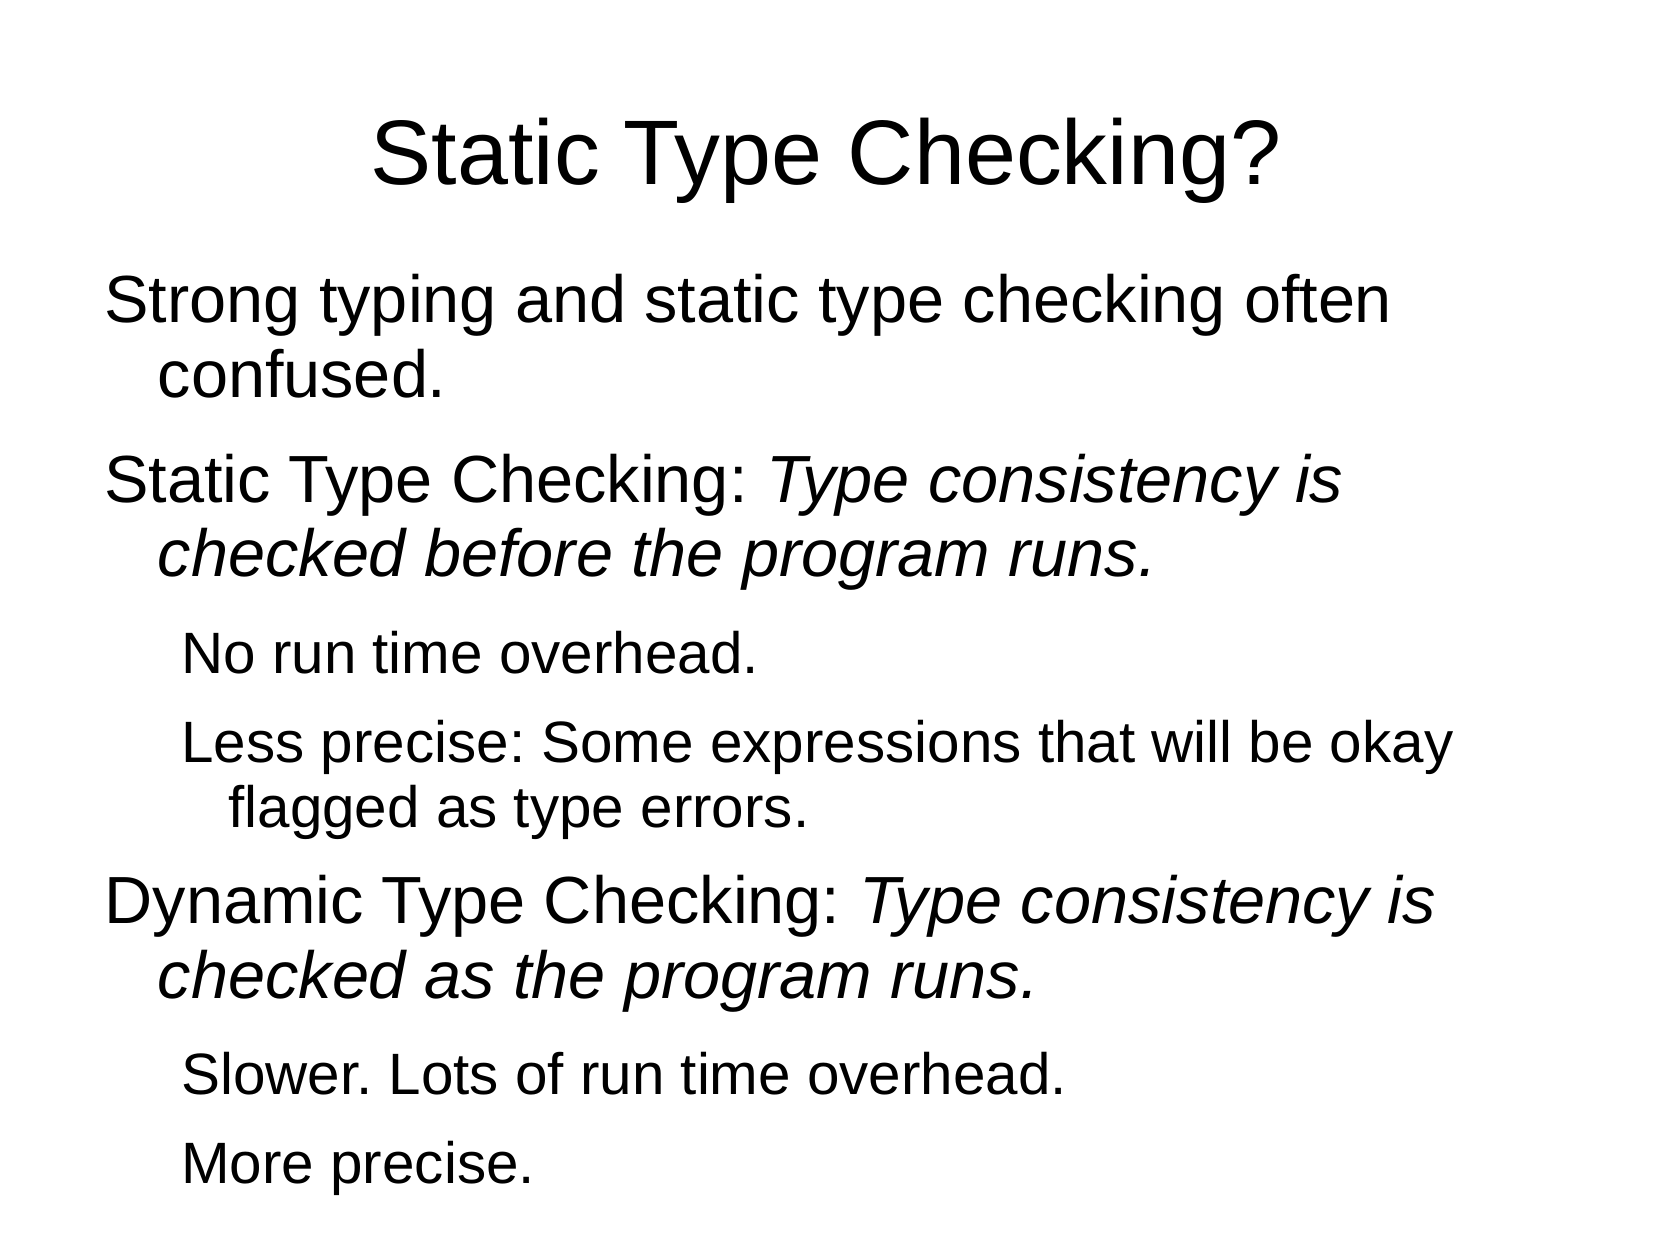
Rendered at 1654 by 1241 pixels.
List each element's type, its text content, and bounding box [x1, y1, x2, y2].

list Strong typing and static type checking often confused. Static Type Checking: Type consistency is checked before the program runs. No run time overhead. Less precise: Some expressions that will be okay flagged as type errors. Dynamic Type Checking: Type consistency is checked as the program runs. Slower. Lots of run time overhead. More precise. [86, 262, 1576, 1195]
title Static Type Checking? [82, 56, 1571, 250]
